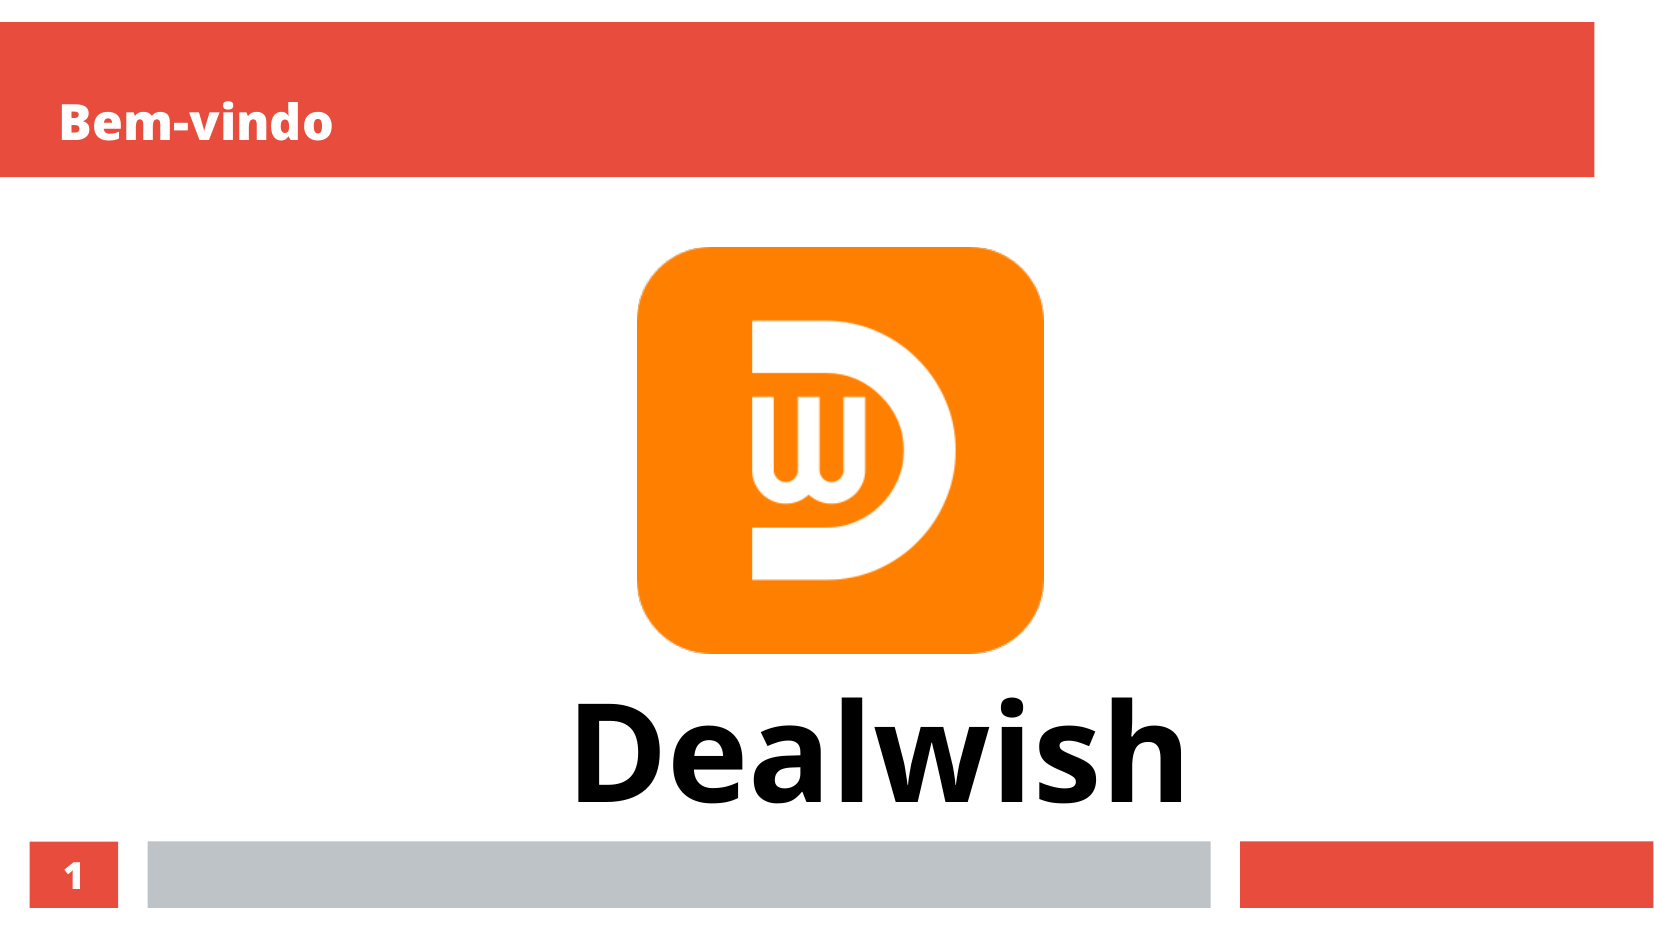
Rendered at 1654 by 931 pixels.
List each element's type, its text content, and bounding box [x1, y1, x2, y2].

text_box Dealwish [551, 647, 1192, 846]
picture [637, 247, 1044, 654]
title Bem-vindo [59, 44, 1595, 156]
